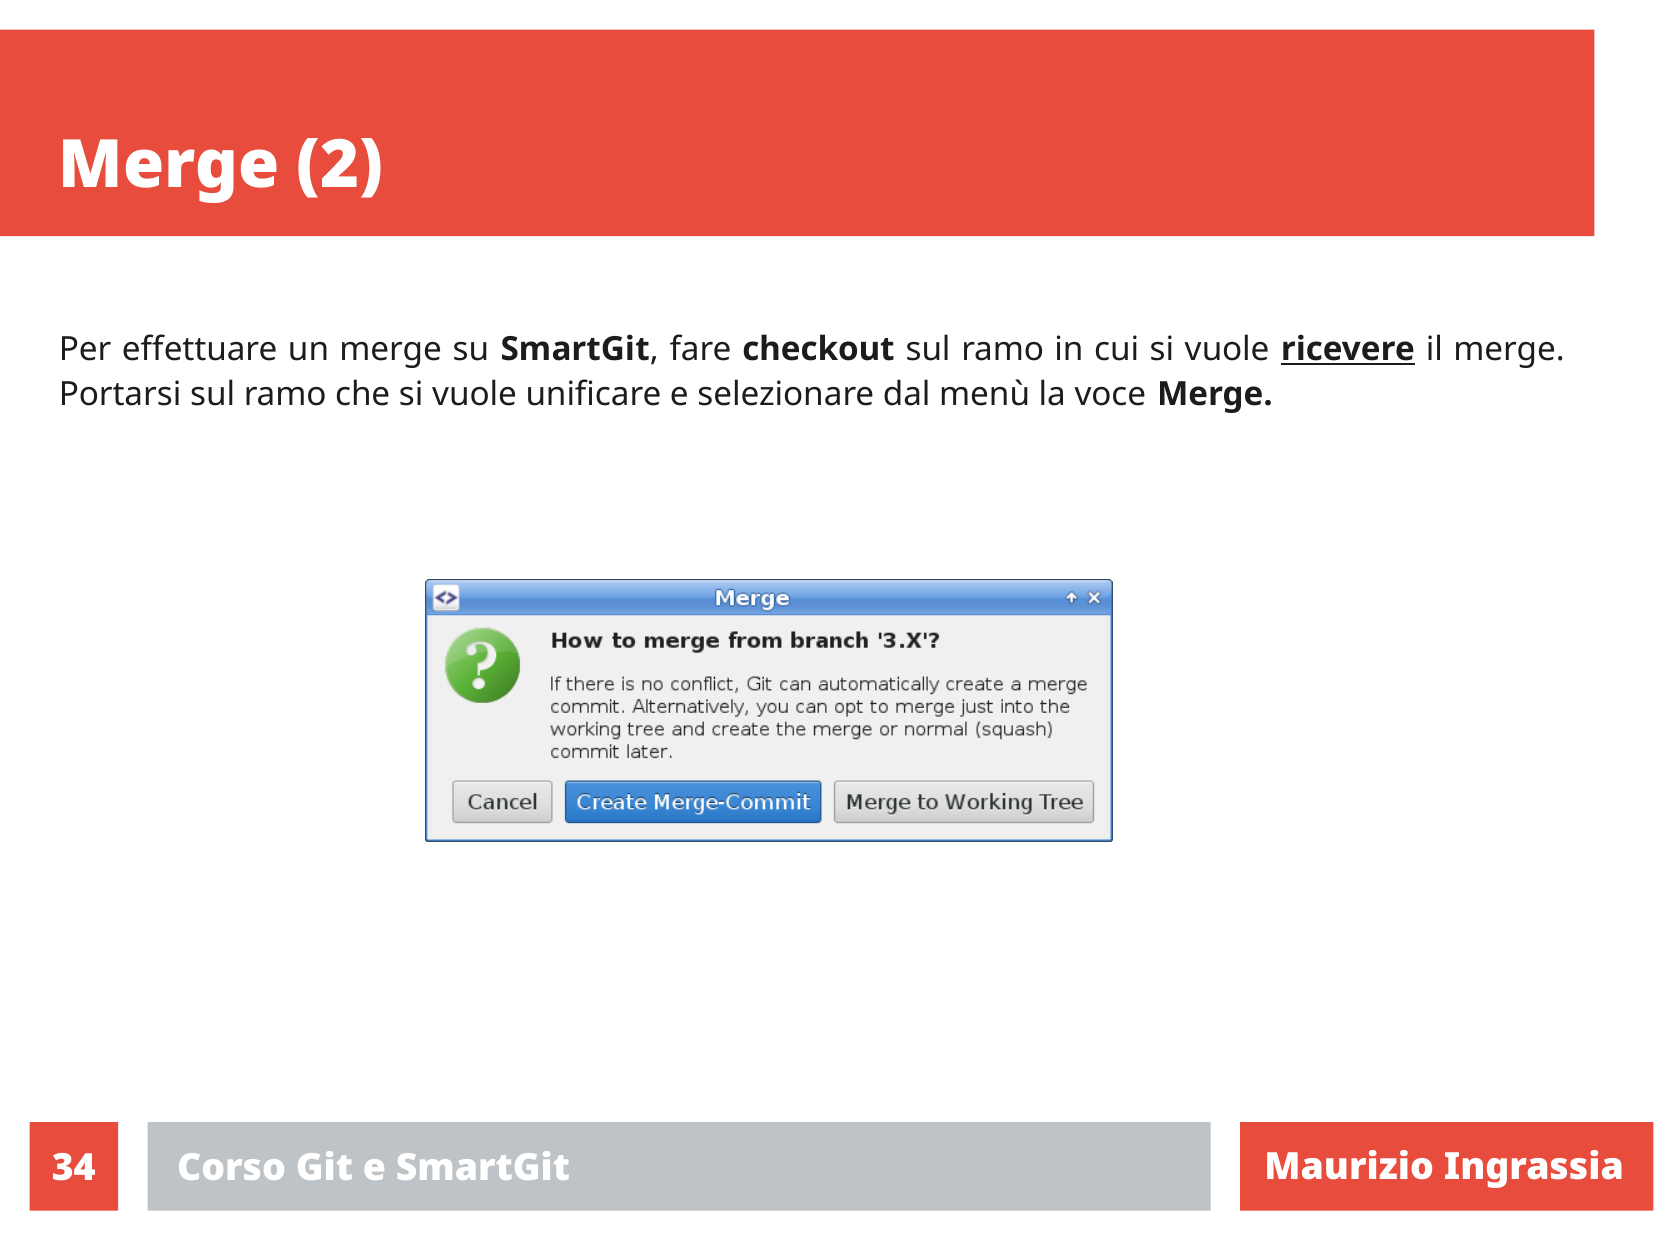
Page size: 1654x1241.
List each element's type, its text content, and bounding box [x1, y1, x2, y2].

list Per effettuare un merge su SmartGit, fare checkout sul ramo in cui si vuole ricevere il merge. Portarsi sul ramo che si vuole unificare e selezionare dal menù la voce Merge. [59, 324, 1565, 1093]
title Merge (2) [59, 59, 1595, 207]
picture [425, 579, 1113, 842]
